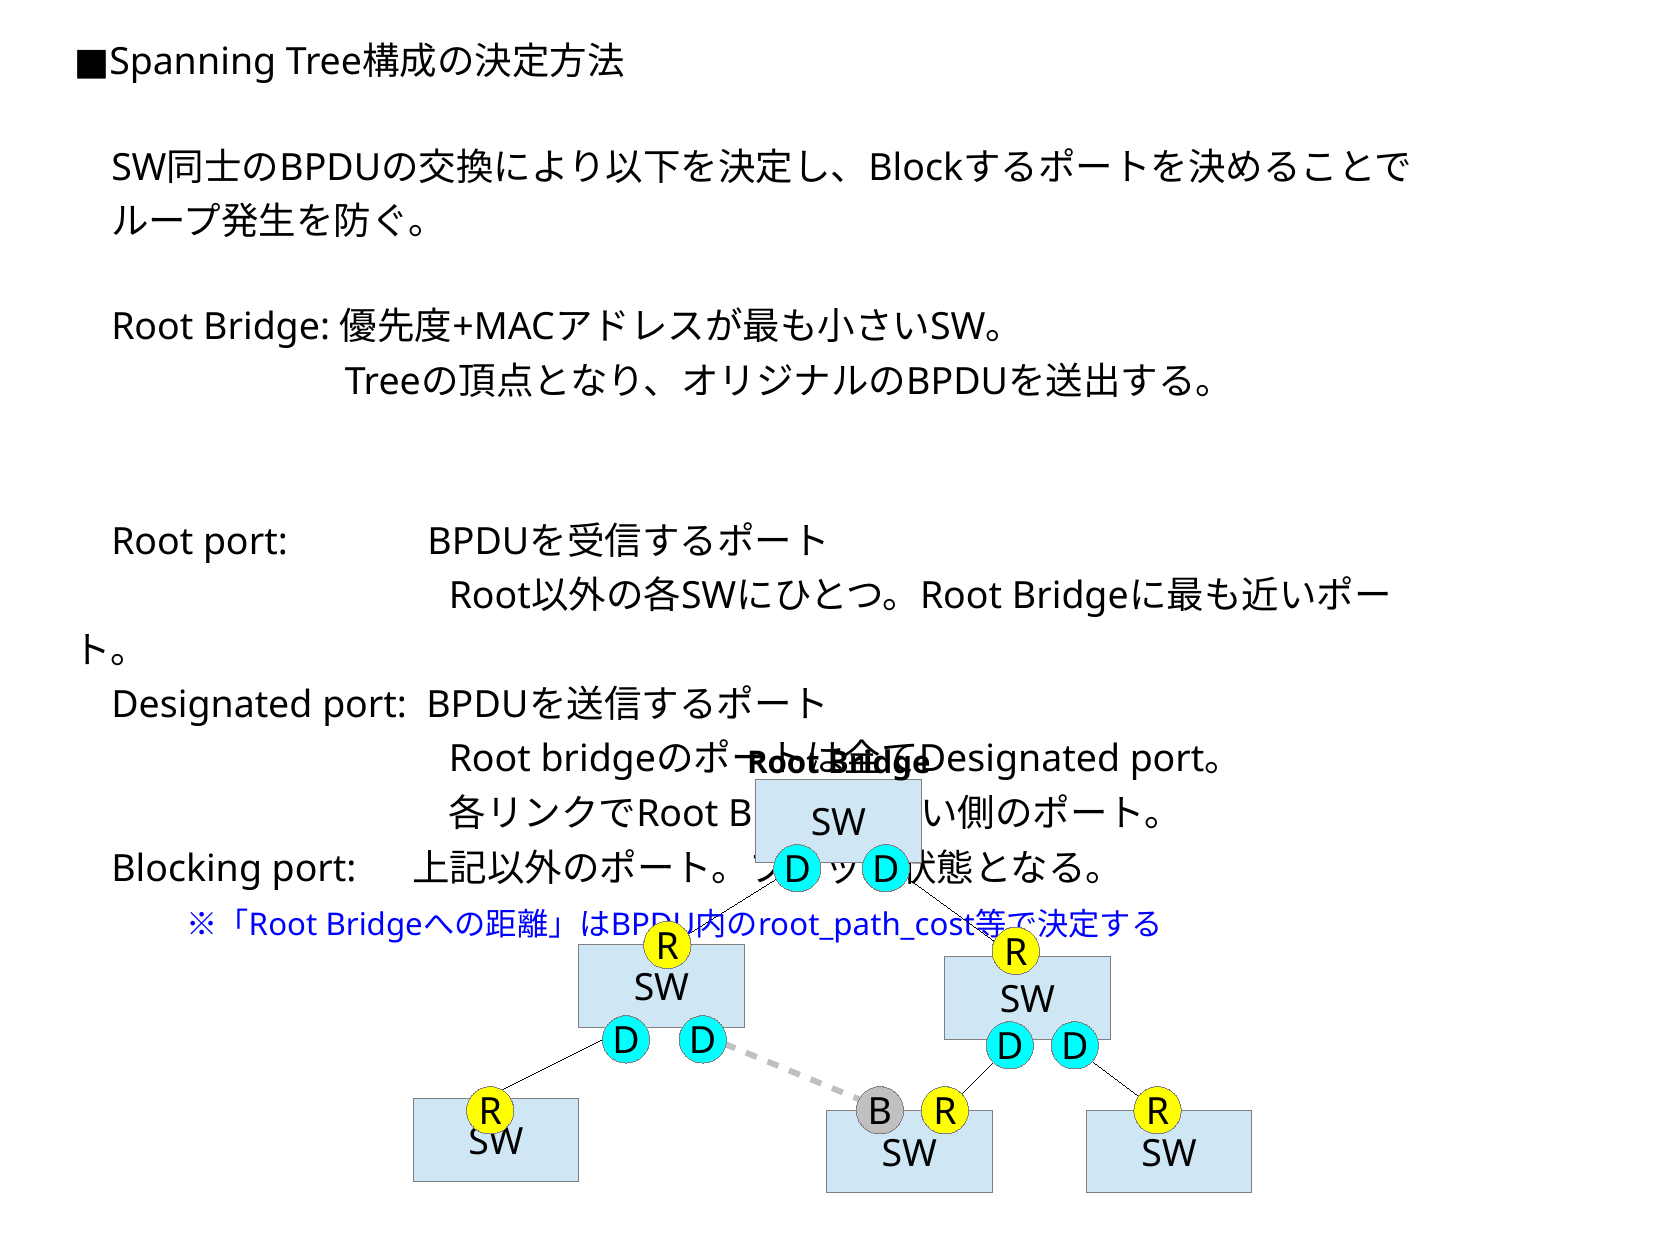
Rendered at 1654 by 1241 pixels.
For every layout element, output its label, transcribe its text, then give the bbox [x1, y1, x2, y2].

text_box R [643, 921, 692, 969]
text_box D [862, 844, 910, 892]
text_box R [1133, 1086, 1182, 1134]
text_box R [992, 927, 1040, 975]
text_box D [679, 1015, 727, 1064]
text_box R [466, 1086, 514, 1134]
text_box SW [494, 1132, 502, 1149]
text_box D [1051, 1021, 1099, 1069]
text_box Root Bridge [732, 732, 969, 781]
text_box SW [413, 1098, 579, 1182]
text_box SW [826, 1110, 993, 1193]
text_box R [921, 1086, 969, 1134]
text_box D [602, 1015, 650, 1064]
text_box SW [944, 956, 1111, 1040]
text_box D [986, 1021, 1034, 1069]
text_box SW [755, 781, 922, 863]
text_box ■Spanning Tree構成の決定方法 SW同士のBPDUの交換により以下を決定し、Blockするポートを決めることで ループ発生を防ぐ。 Root Bridge: 優先度+MACアドレスが最も小さいSW。 Treeの頂点となり、オリジナルのBPDUを送出する。 Root port: BPDUを受信するポート Root以外の各SWにひとつ。Root Bridgeに最も近いポート。 Designated port: BPDUを送信するポート Root bridgeのポートは全てDesignated port。 各リンクでRoot Bridgeに近い側のポート。 Blocking port: 上記以外のポート。ブロック状態となる。 ※「Root Bridgeへの距離」はBPDU内のroot_path_cost等で決定する [59, 23, 1453, 683]
text_box D [773, 844, 821, 892]
text_box SW [578, 944, 745, 1028]
text_box B [856, 1086, 904, 1134]
text_box SW [1086, 1110, 1252, 1193]
